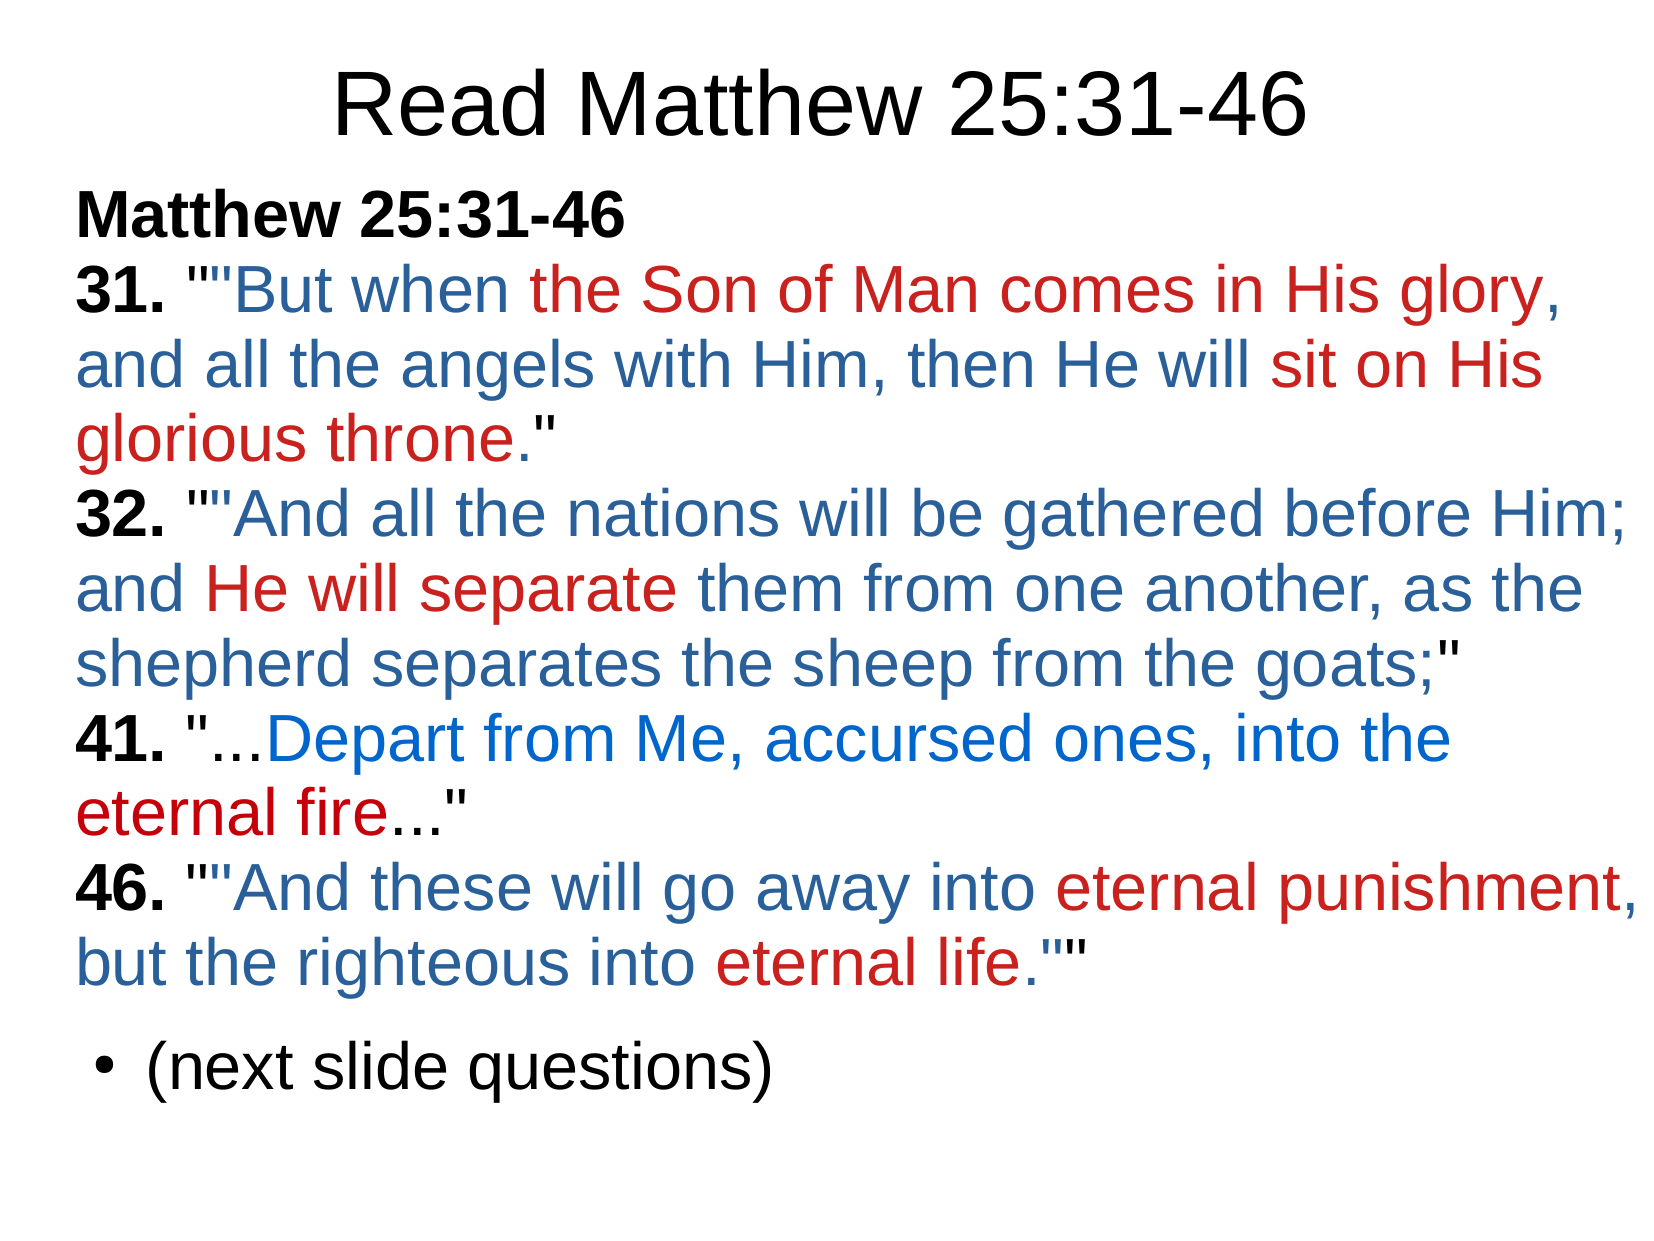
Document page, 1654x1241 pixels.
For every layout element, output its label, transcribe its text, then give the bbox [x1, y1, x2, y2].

list Matthew 25:31-46 31. ""But when the Son of Man comes in His glory, and all the angels with Him, then He will sit on His glorious throne." 32. ""And all the nations will be gathered before Him; and He will separate them from one another, as the shepherd separates the sheep from the goats;" 41. "...Depart from Me, accursed ones, into the eternal fire..." 46. ""And these will go away into eternal punishment, but the righteous into eternal life."" (next slide questions) [0, 177, 1654, 1241]
title Read Matthew 25:31-46 [76, 0, 1565, 177]
